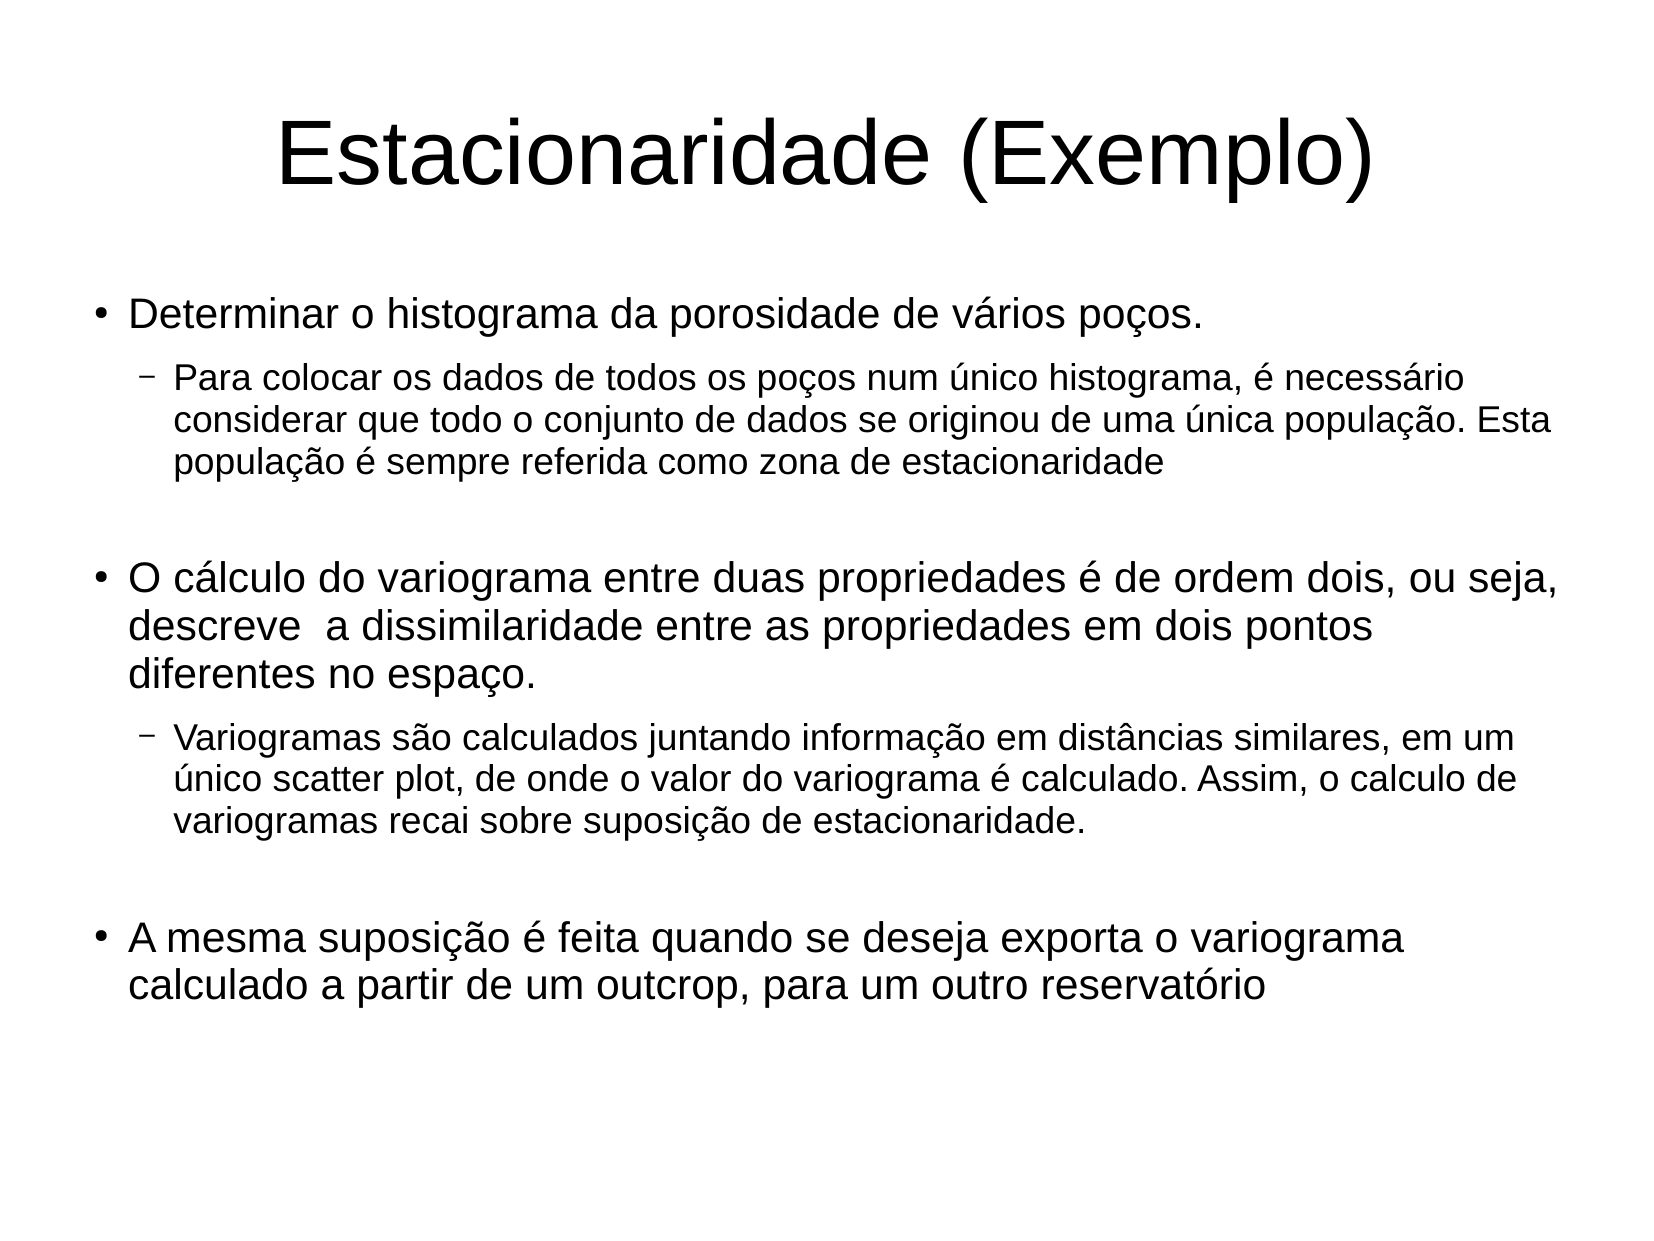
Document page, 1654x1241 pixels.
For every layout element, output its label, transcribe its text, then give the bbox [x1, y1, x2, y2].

list Determinar o histograma da porosidade de vários poços. Para colocar os dados de todos os poços num único histograma, é necessário considerar que todo o conjunto de dados se originou de uma única população. Esta população é sempre referida como zona de estacionaridade O cálculo do variograma entre duas propriedades é de ordem dois, ou seja, descreve a dissimilaridade entre as propriedades em dois pontos diferentes no espaço. Variogramas são calculados juntando informação em distâncias similares, em um único scatter plot, de onde o valor do variograma é calculado. Assim, o calculo de variogramas recai sobre suposição de estacionaridade. A mesma suposição é feita quando se deseja exporta o variograma calculado a partir de um outcrop, para um outro reservatório [82, 290, 1571, 1010]
title Estacionaridade (Exemplo) [82, 49, 1571, 257]
